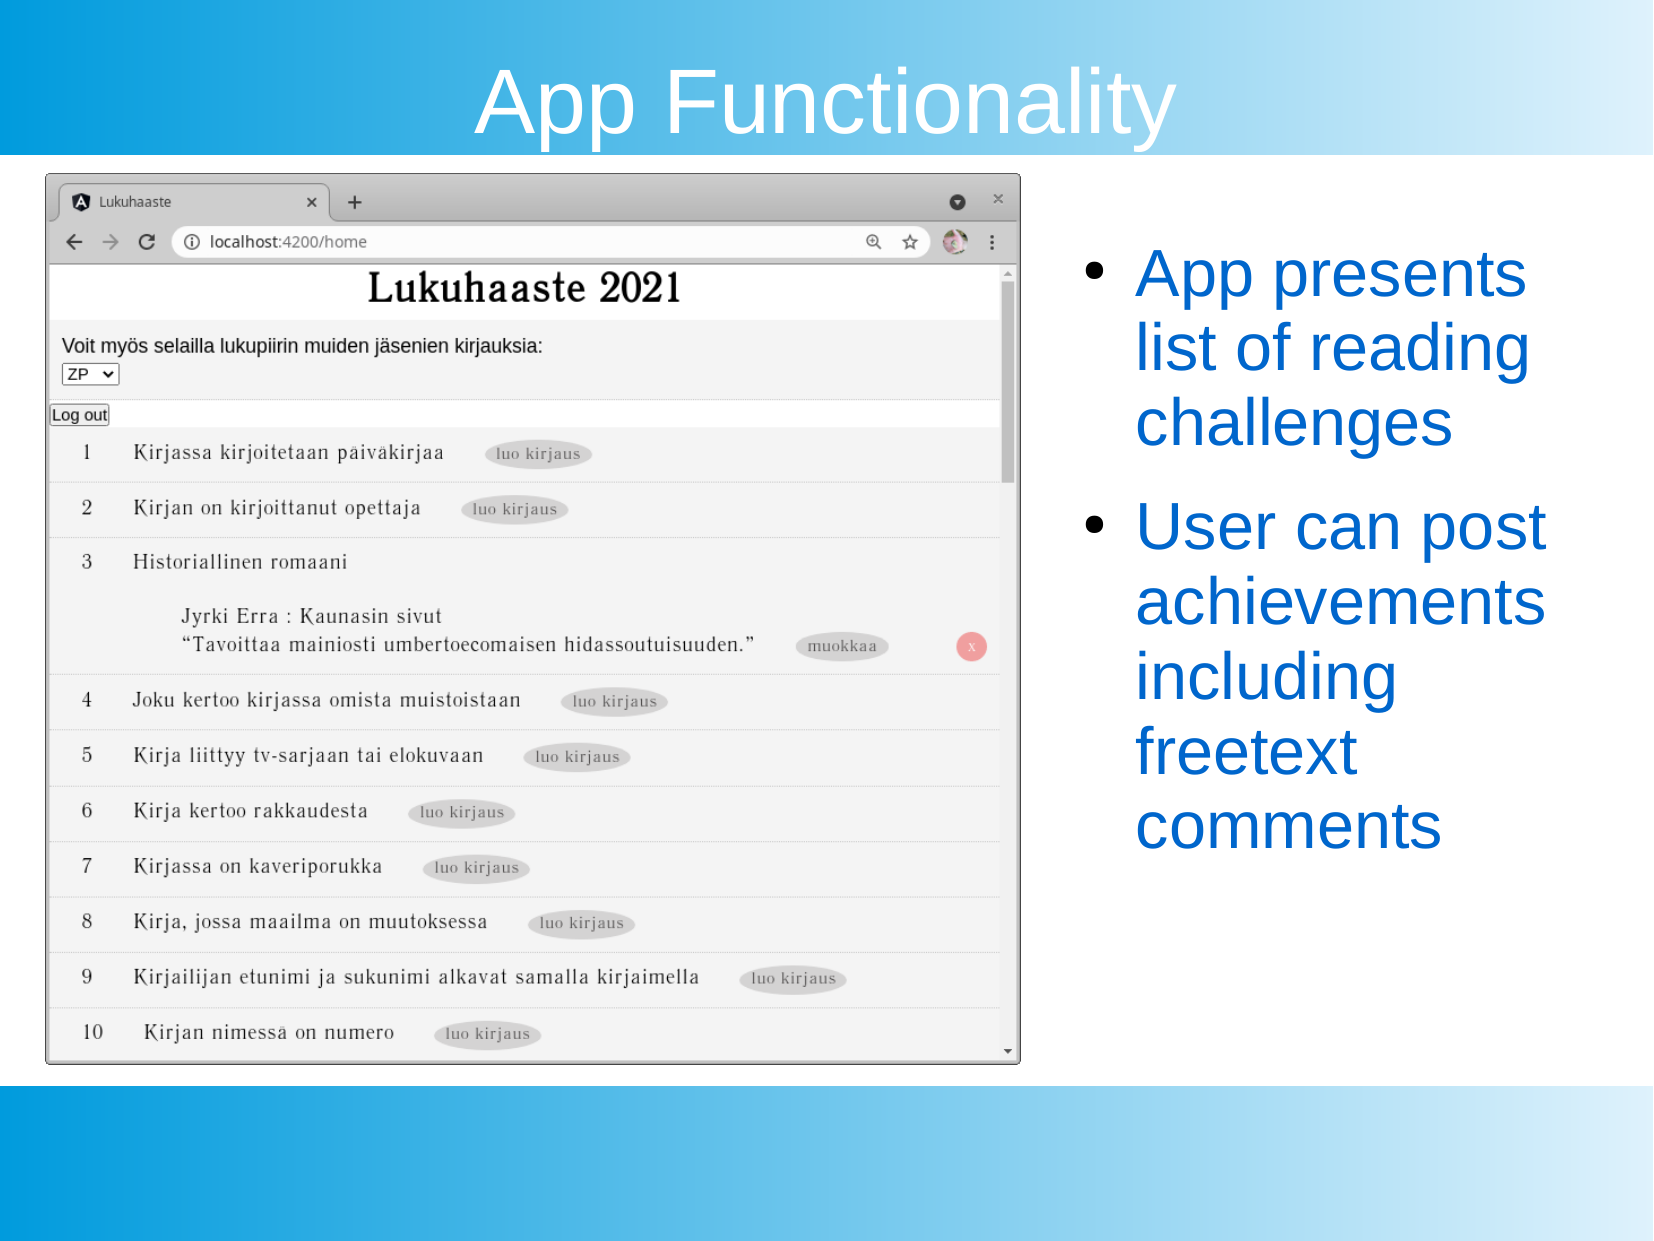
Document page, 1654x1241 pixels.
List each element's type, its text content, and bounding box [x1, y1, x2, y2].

title App Functionality [82, 49, 1571, 155]
list App presents list of reading challenges User can post achievements including freetext comments [1065, 235, 1621, 1066]
picture [45, 173, 1021, 1066]
